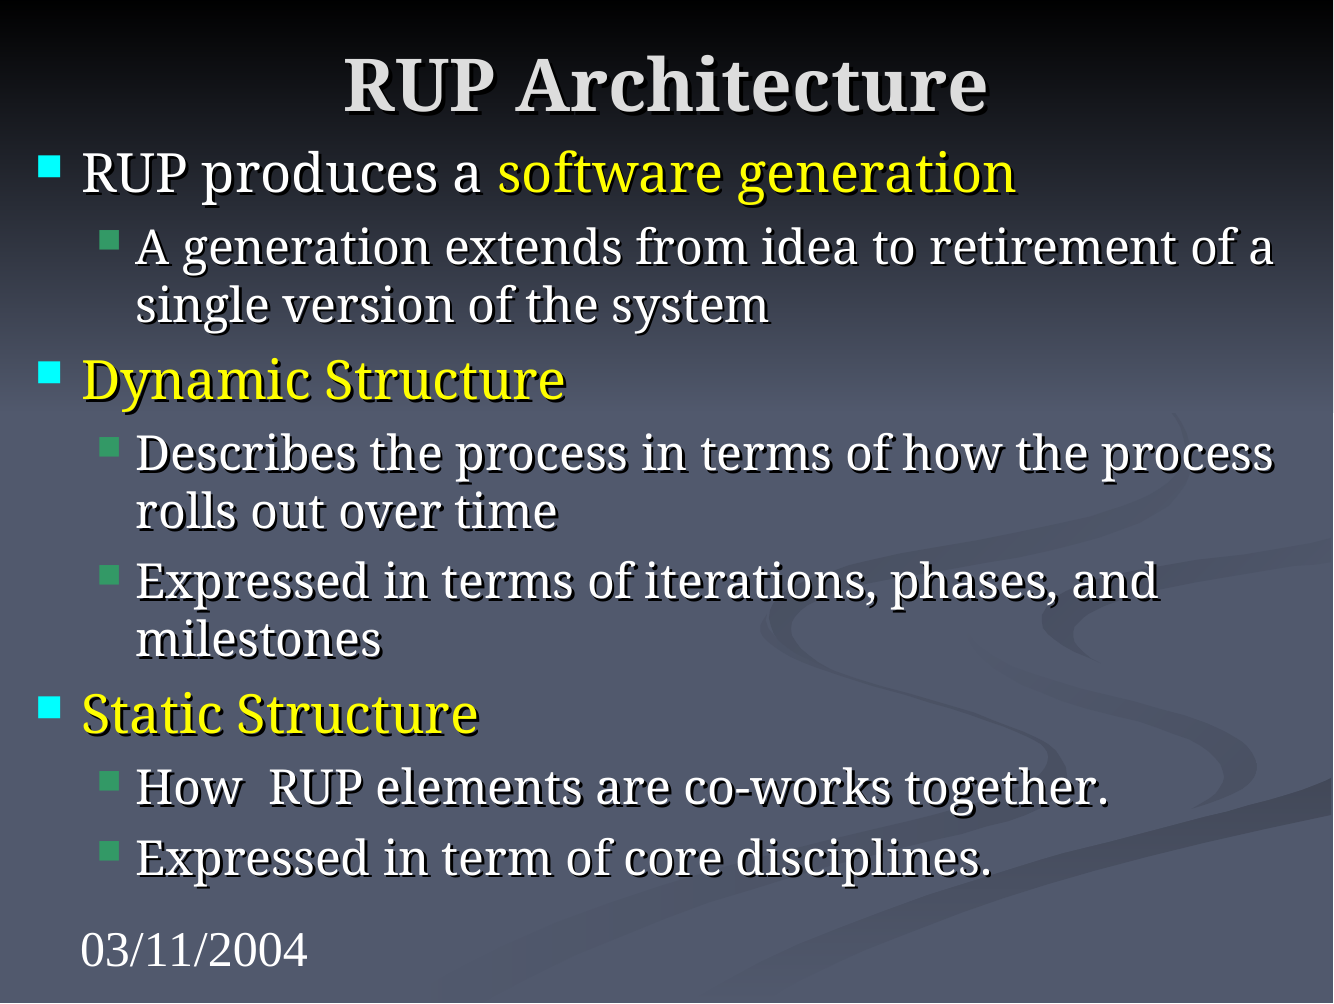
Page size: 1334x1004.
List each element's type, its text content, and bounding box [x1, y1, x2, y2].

list RUP produces a software generation A generation extends from idea to retirement of a single version of the system Dynamic Structure Describes the process in terms of how the process rolls out over time Expressed in terms of iterations, phases, and milestones Static Structure How RUP elements are co-works together. Expressed in term of core disciplines. [21, 132, 1317, 900]
title RUP Architecture [66, 31, 1267, 132]
